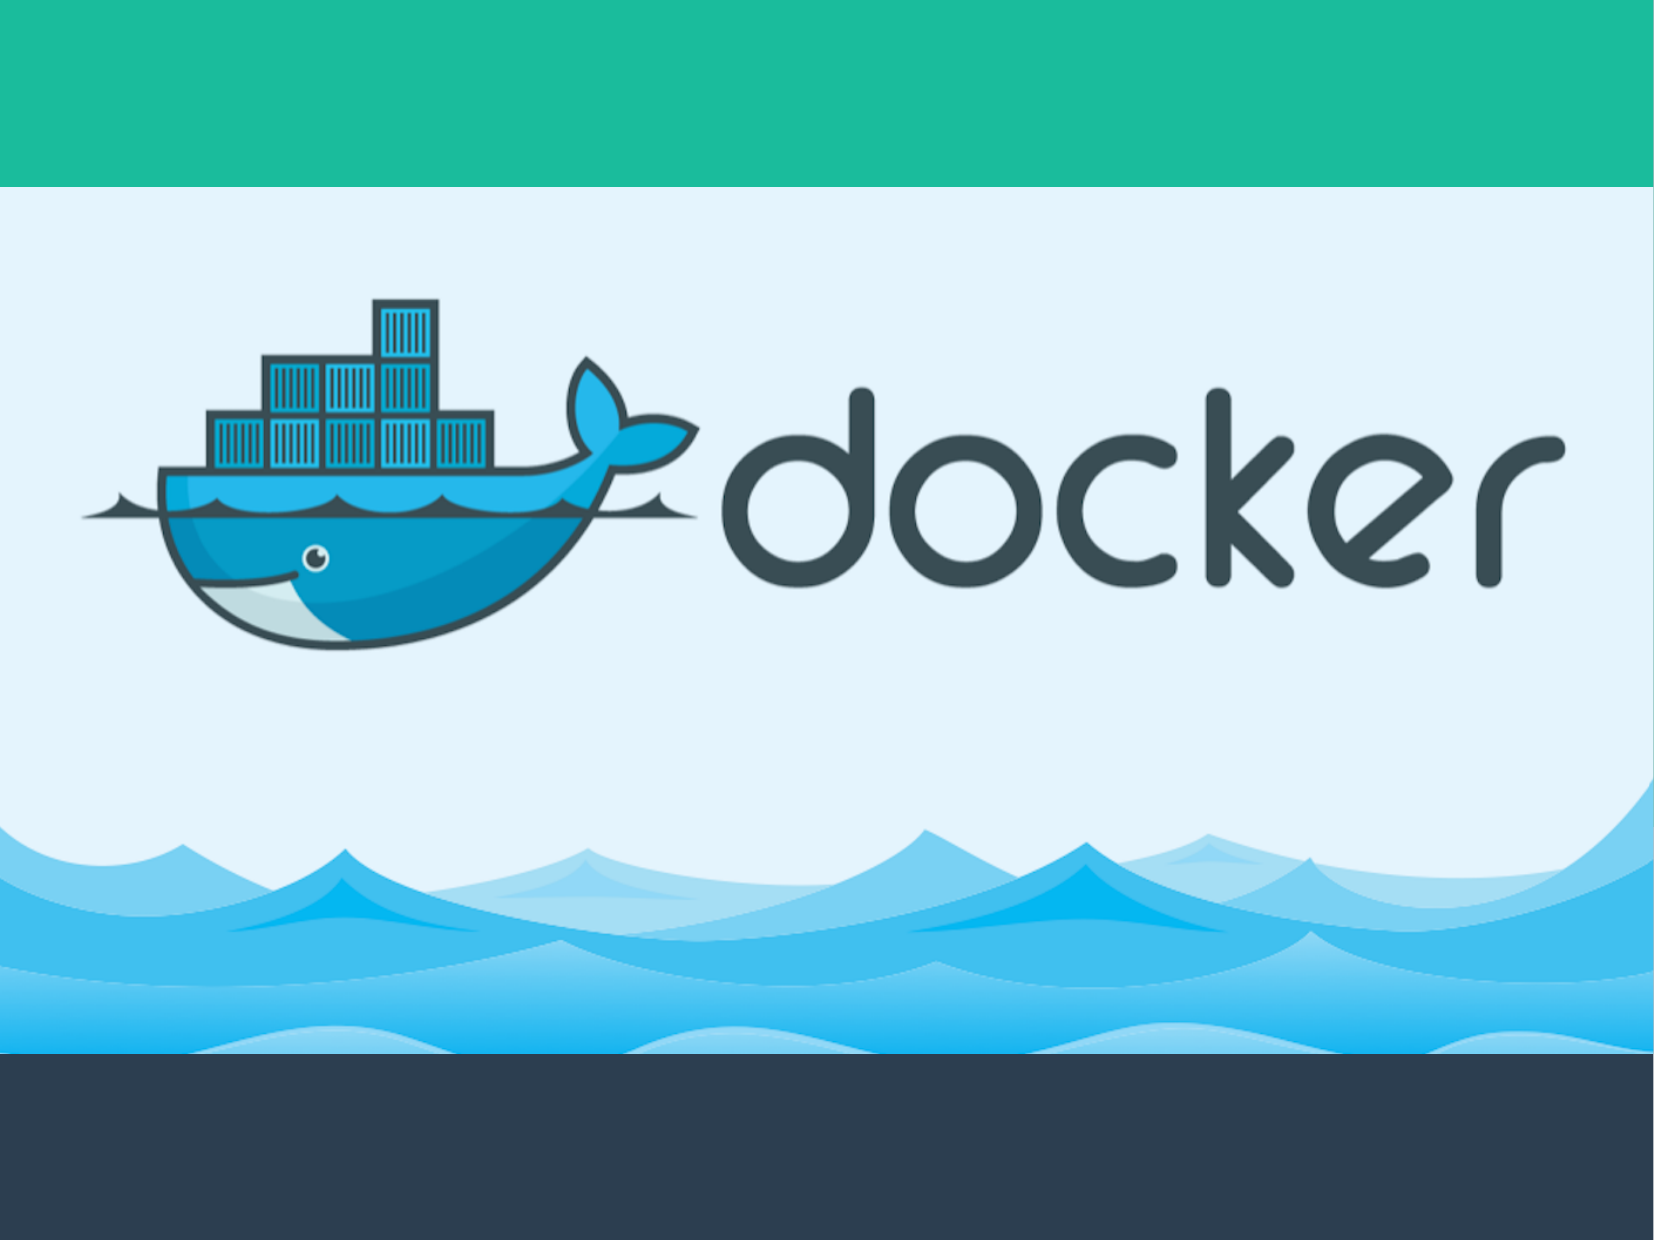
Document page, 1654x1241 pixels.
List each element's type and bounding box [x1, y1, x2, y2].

picture [0, 187, 1654, 1054]
